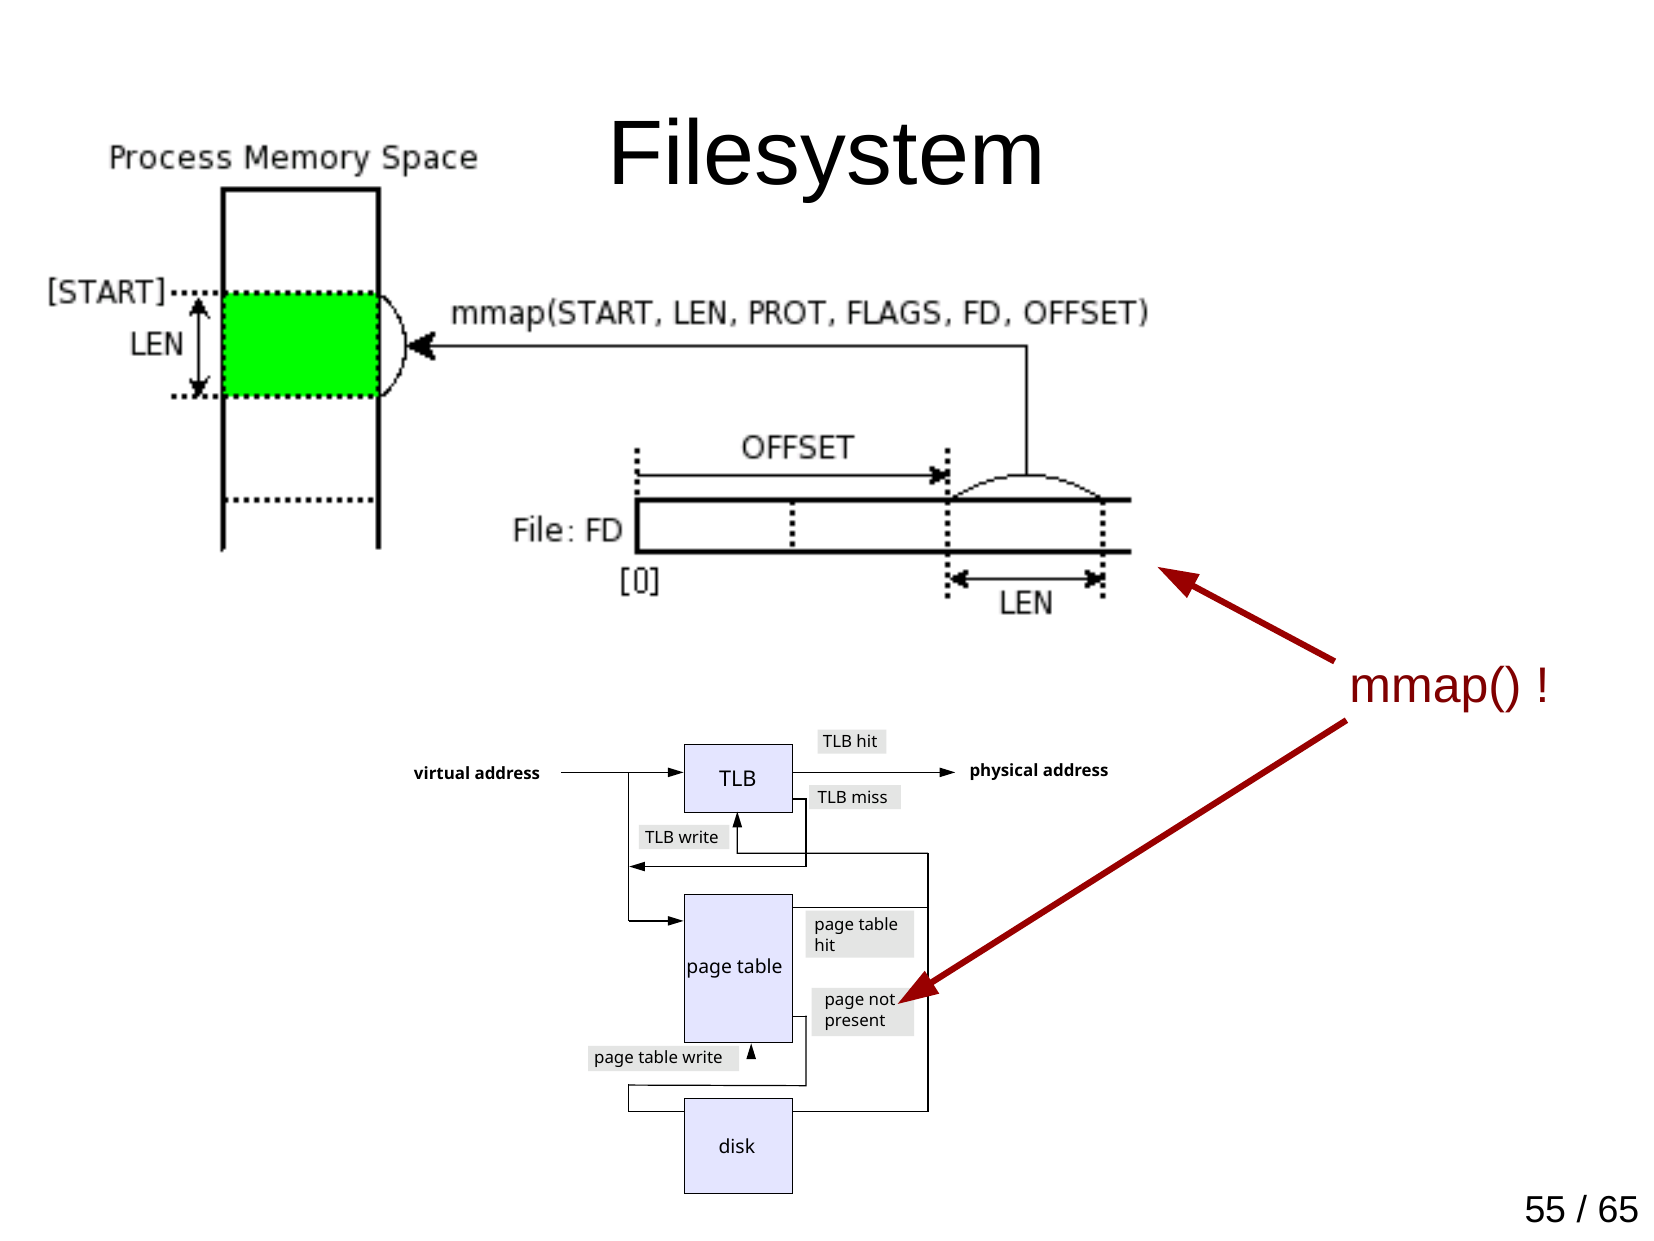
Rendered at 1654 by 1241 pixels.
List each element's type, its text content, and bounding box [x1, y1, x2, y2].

picture [401, 720, 1158, 1211]
text_box <number> / 65 [1380, 1181, 1654, 1238]
title Filesystem [82, 49, 1571, 257]
picture [48, 141, 1158, 638]
text_box mmap() ! [1334, 649, 1566, 721]
